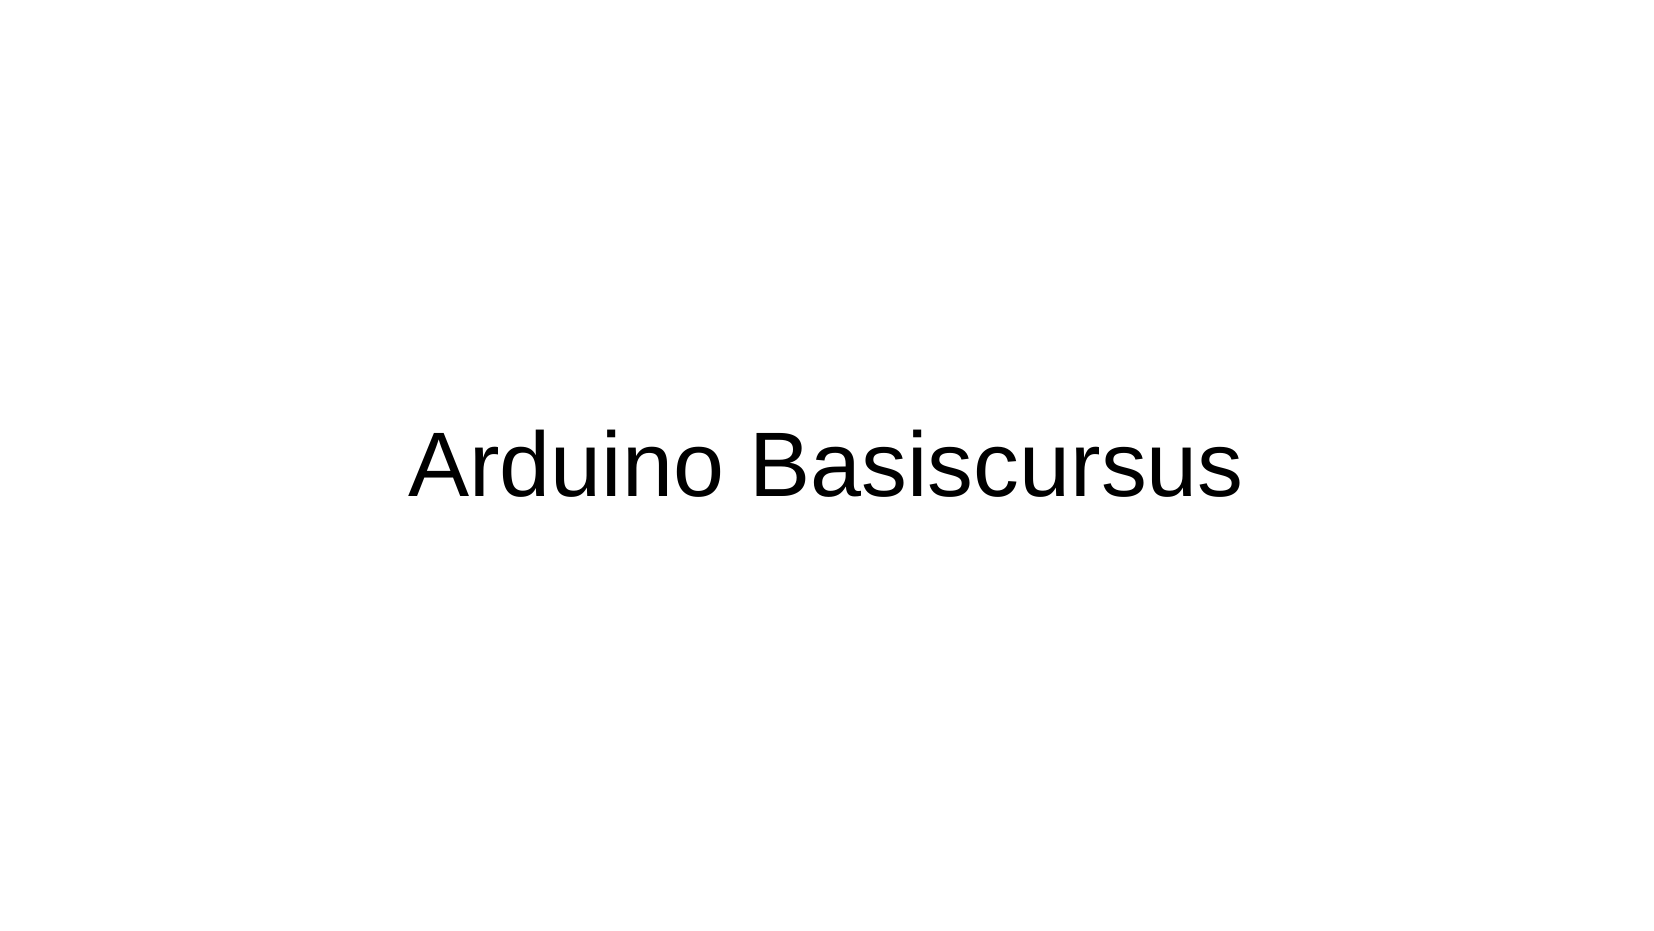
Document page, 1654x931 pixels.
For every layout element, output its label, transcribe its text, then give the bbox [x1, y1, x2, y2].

title Arduino Basiscursus [82, 387, 1571, 543]
